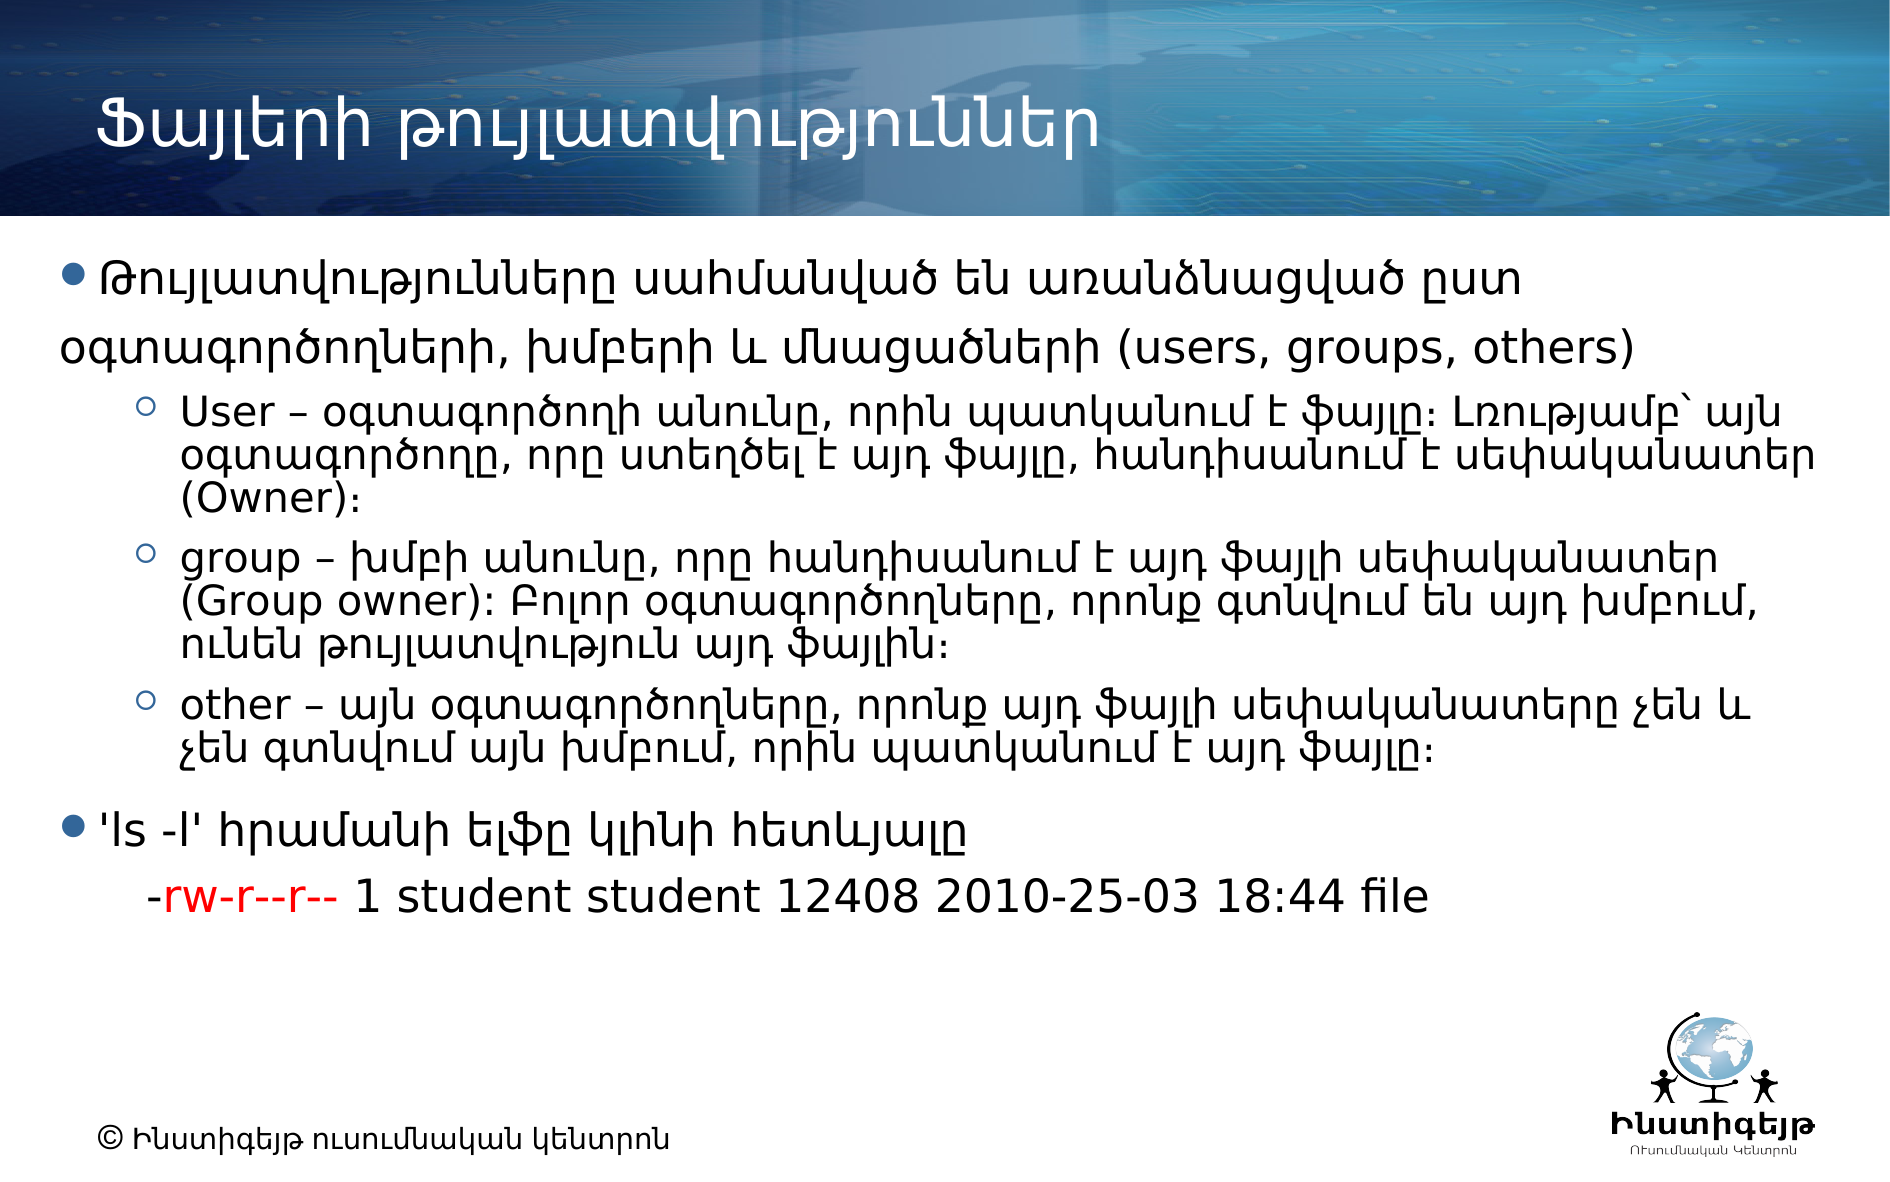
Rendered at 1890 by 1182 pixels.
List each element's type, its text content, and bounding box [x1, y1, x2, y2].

title Ֆայլերի թույլատվություններ [94, 47, 1793, 217]
list Թույլատվությունները սահմանված են առանձնացված ըստ օգտագործողների, խմբերի և մնացածների (users, groups, others) User – օգտագործողի անունը, որին պատկանում է ֆայլը։ Լռությամբ՝ այն օգտագործողը, որը ստեղծել է այդ ֆայլը, հանդիսանում է սեփականատեր (Owner)։ group – խմբի անունը, որը հանդիսանում է այդ ֆայլի սեփականատեր (Group owner): Բոլոր օգտագործողները, որոնք գտնվում են այդ խմբում, ունեն թույլատվություն այդ ֆայլին։ other – այն օգտագործողները, որոնք այդ ֆայլի սեփականատերը չեն և չեն գտնվում այն խմբում, որին պատկանում է այդ ֆայլը։ 'ls -l' հրամանի ելֆը կլինի հետևյալը -rw-r--r-- 1 student student 12408 2010-25-03 18:44 file [59, 236, 1831, 922]
picture [1612, 1012, 1815, 1157]
picture [0, 0, 1890, 216]
